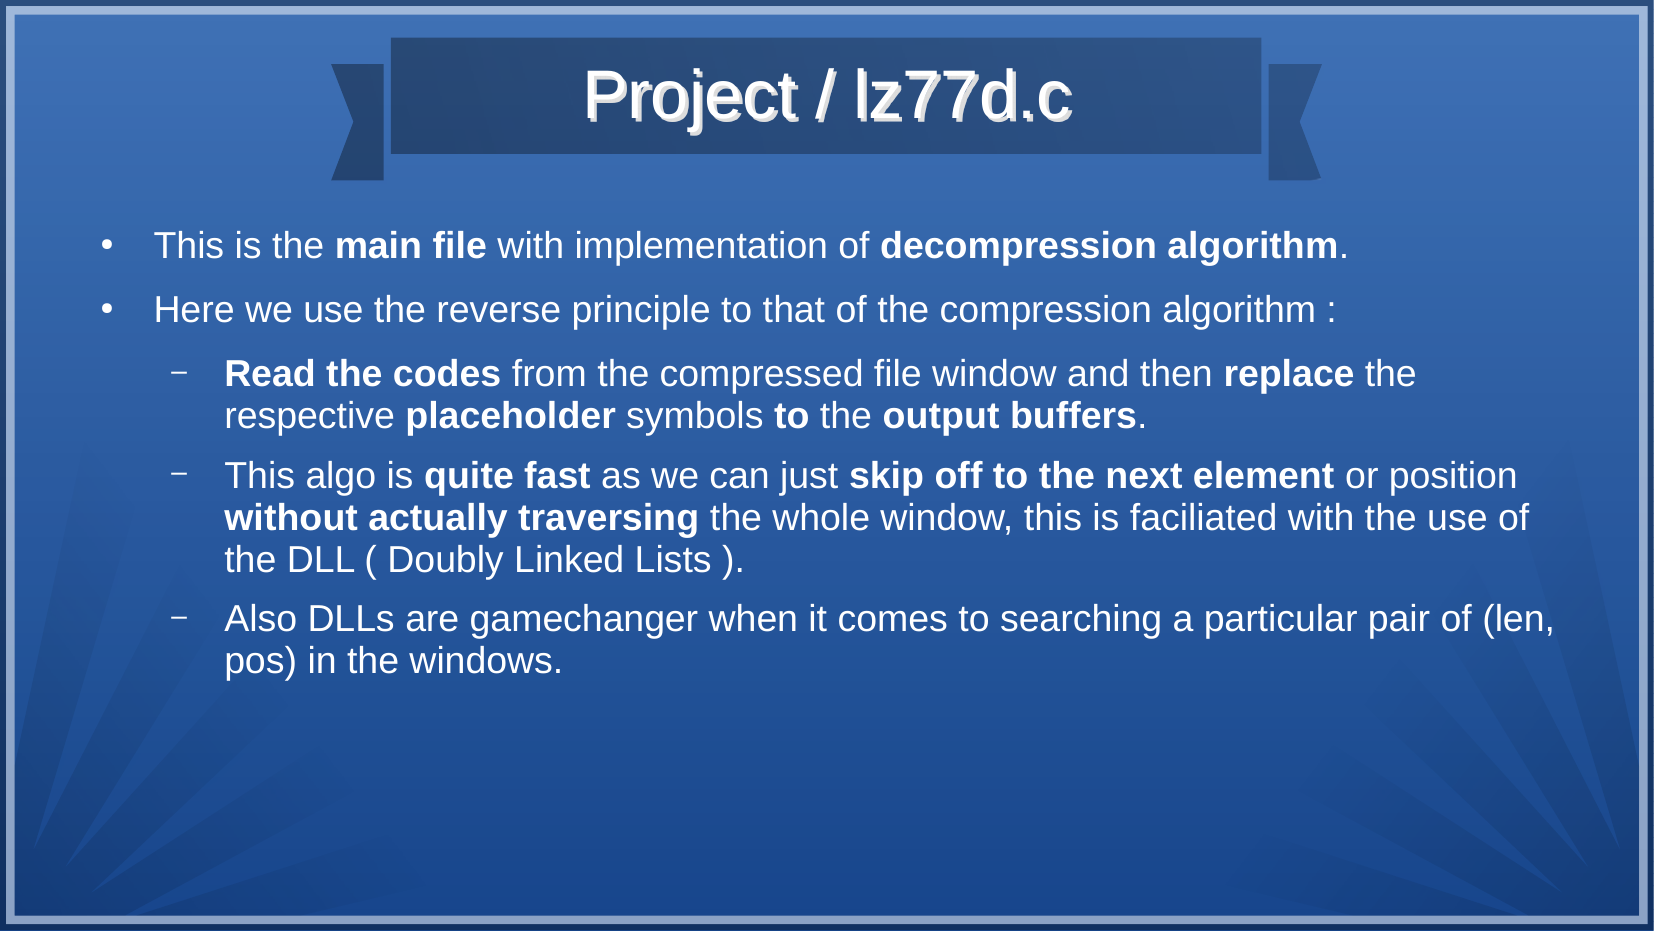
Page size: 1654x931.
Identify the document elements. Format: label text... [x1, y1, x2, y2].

list This is the main file with implementation of decompression algorithm. Here we use the reverse principle to that of the compression algorithm : Read the codes from the compressed file window and then replace the respective placeholder symbols to the output buffers. This algo is quite fast as we can just skip off to the next element or position without actually traversing the whole window, this is faciliated with the use of the DLL ( Doubly Linked Lists ). Also DLLs are gamechanger when it comes to searching a particular pair of (len, pos) in the windows. [82, 224, 1571, 848]
title Project / lz77d.c [389, 35, 1264, 154]
